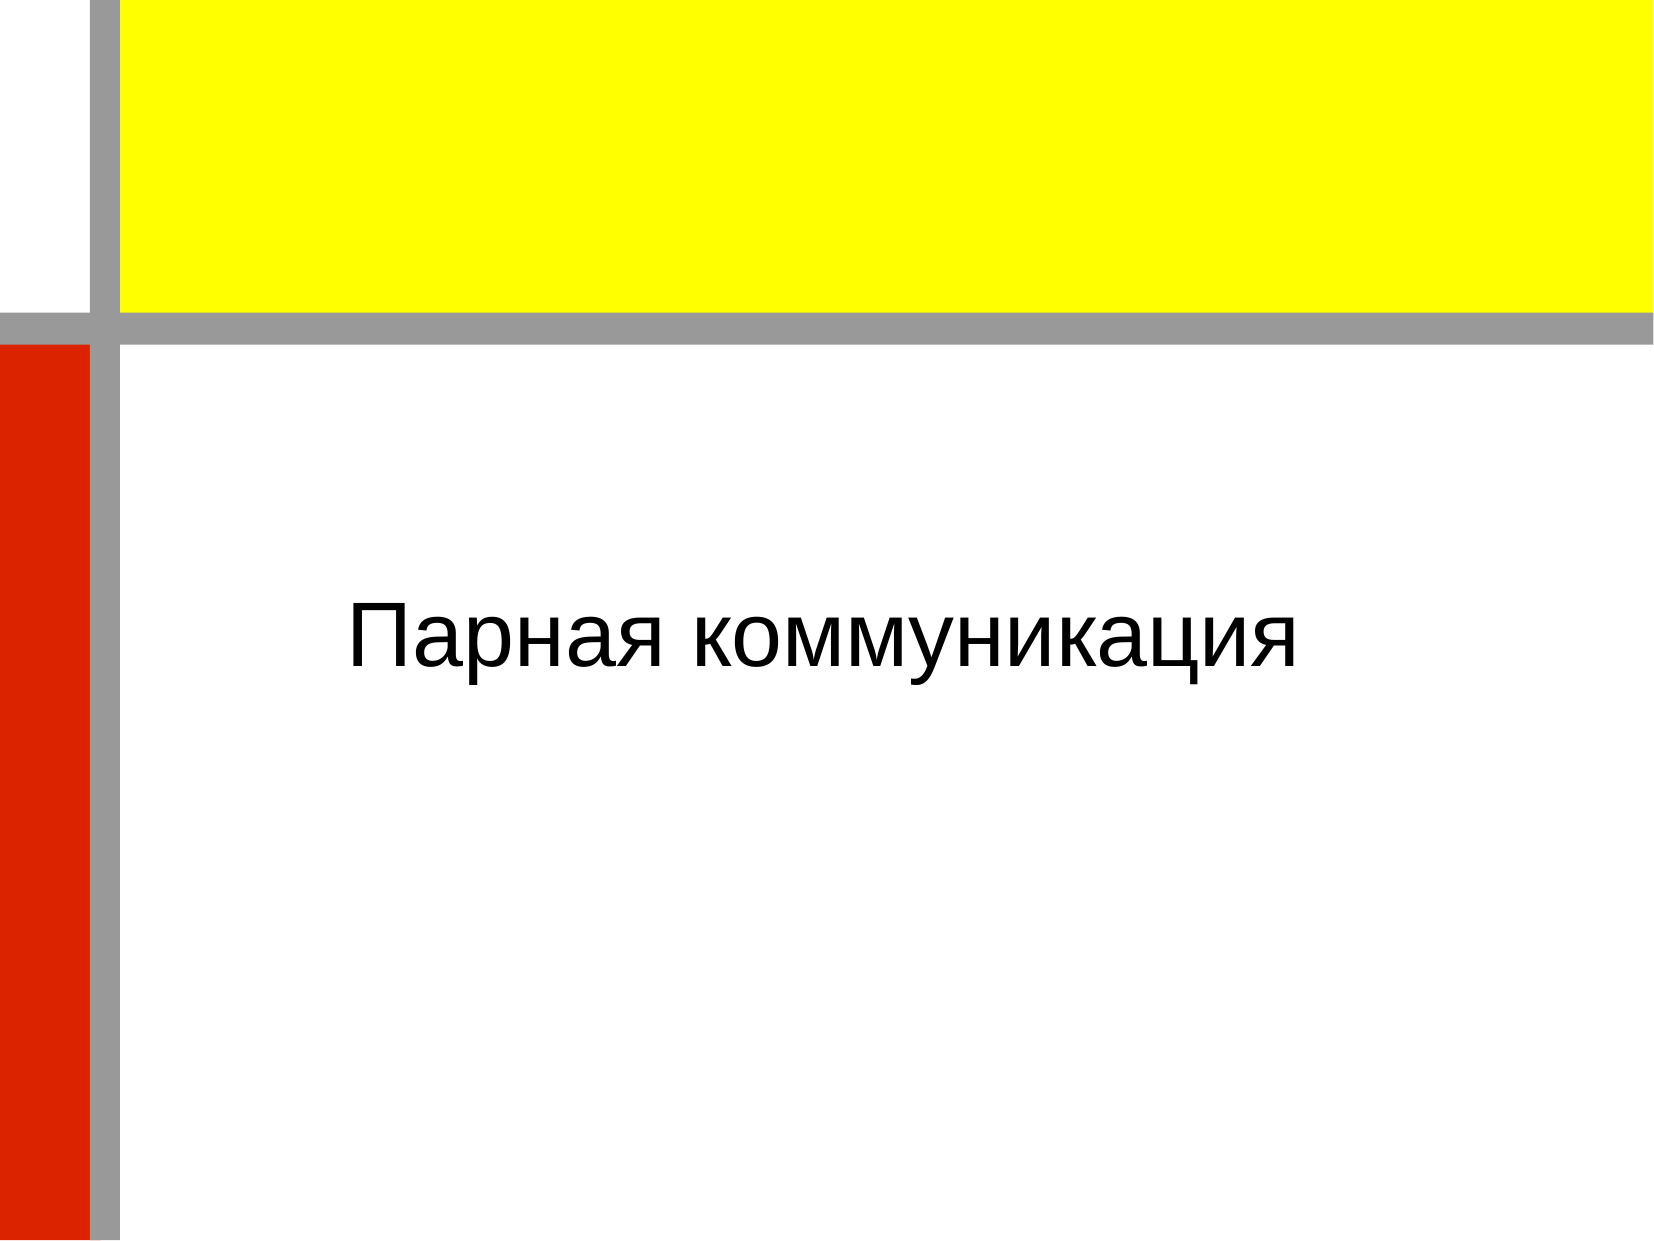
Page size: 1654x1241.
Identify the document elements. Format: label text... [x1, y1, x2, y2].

title Парная коммуникация [118, 531, 1531, 739]
